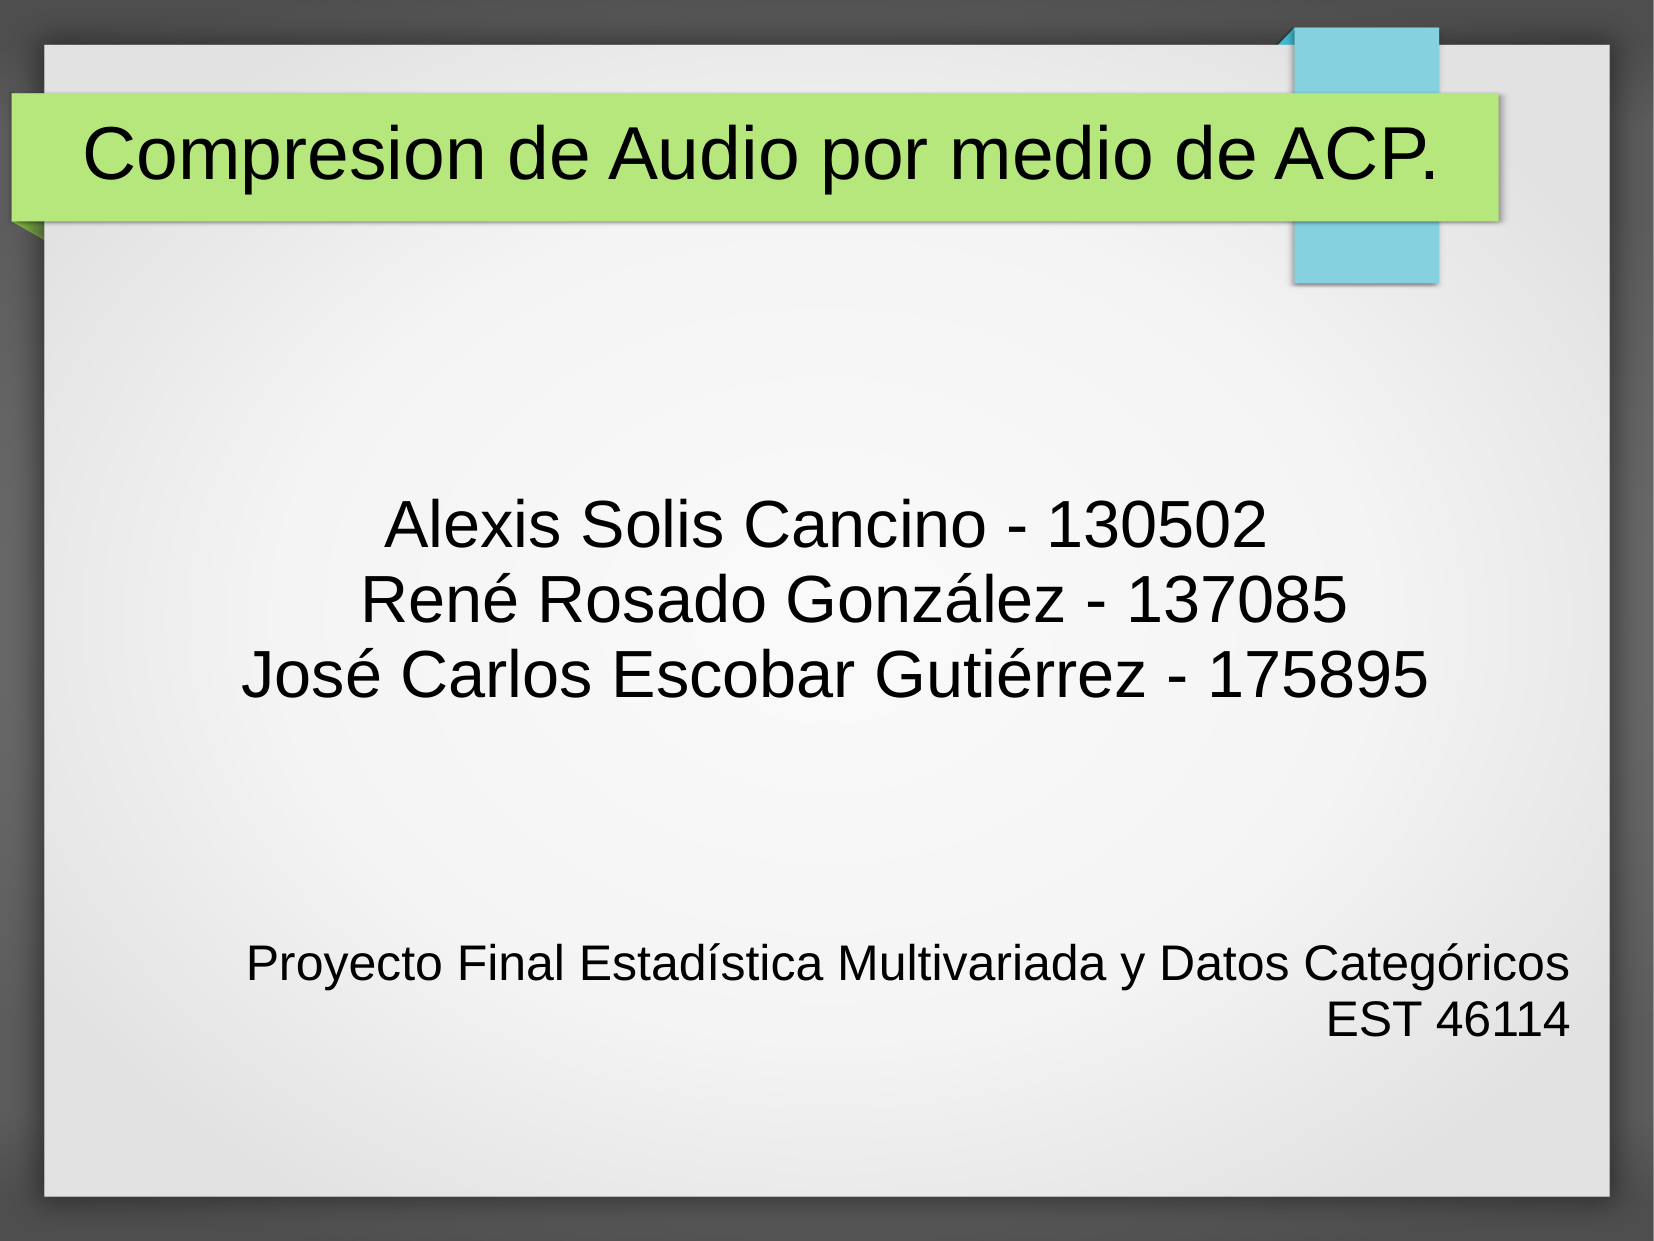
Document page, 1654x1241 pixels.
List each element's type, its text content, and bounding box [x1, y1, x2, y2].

subtitle Alexis Solis Cancino - 130502 René Rosado González - 137085 José Carlos Escobar Gutiérrez - 175895 Proyecto Final Estadística Multivariada y Datos Categóricos EST 46114 [82, 262, 1571, 1048]
title Compresion de Audio por medio de ACP. [82, 69, 1501, 238]
picture [0, 0, 1654, 1241]
